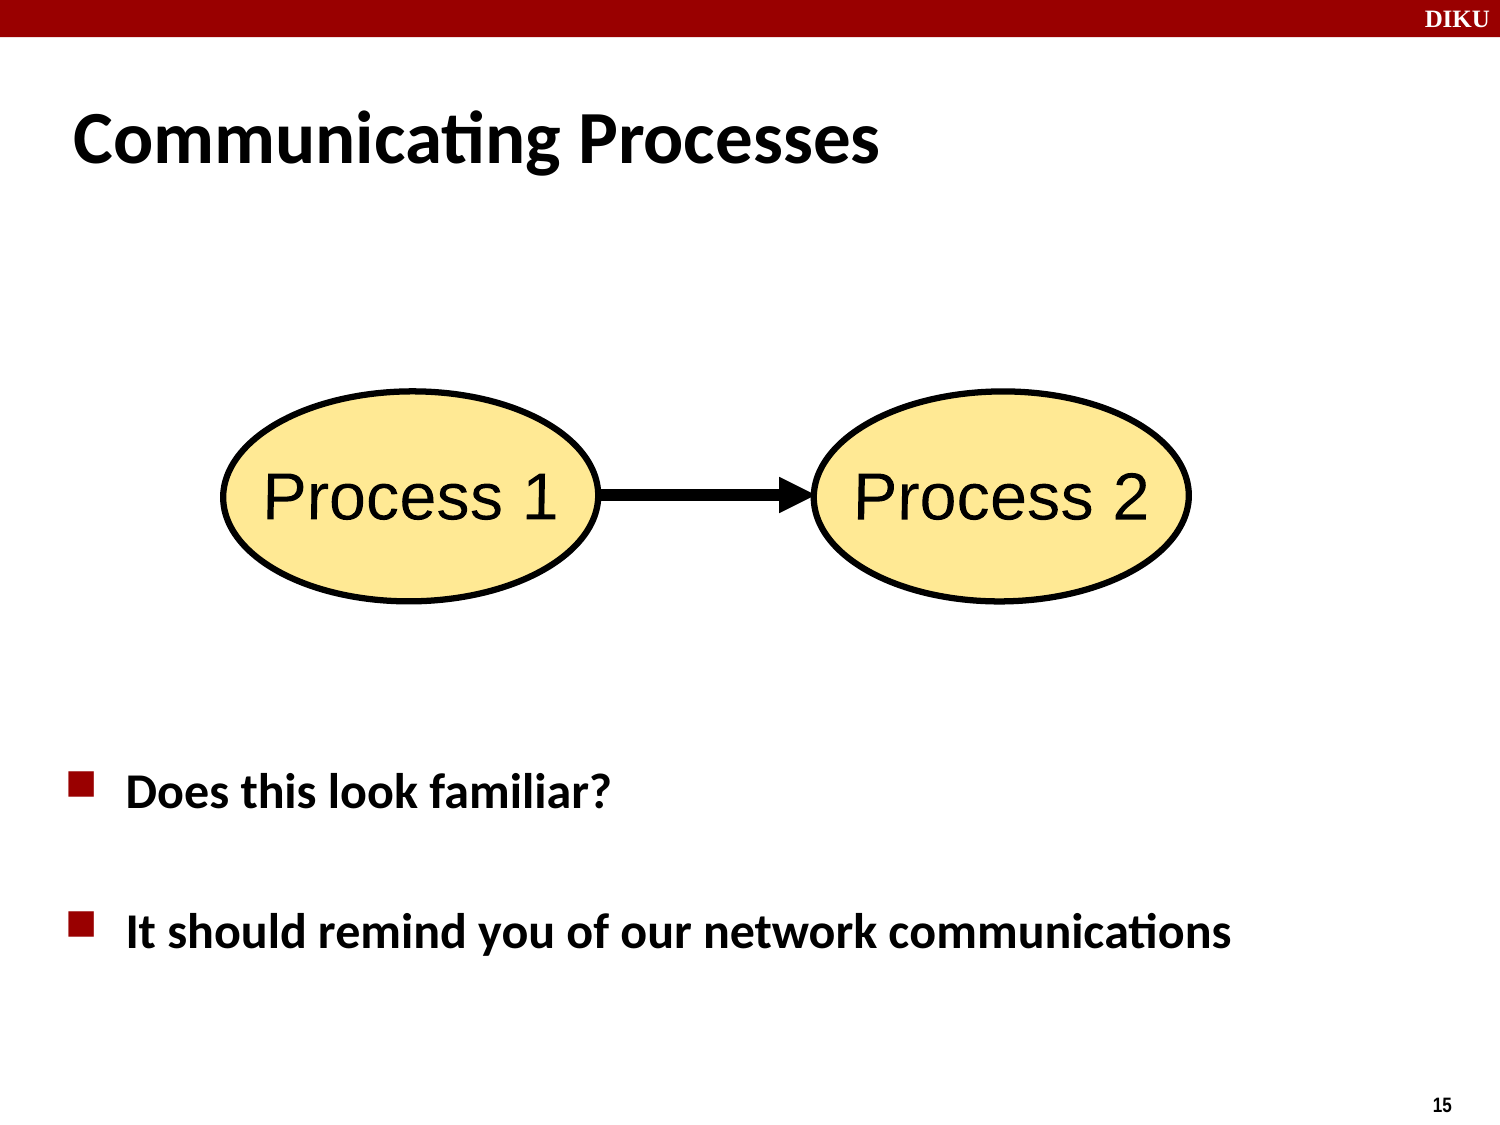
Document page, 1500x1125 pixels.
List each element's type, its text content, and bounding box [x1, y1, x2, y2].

text_box Process 2 [813, 391, 1189, 602]
text_box Communicating Processes [58, 71, 1304, 197]
text_box Does this look familiar? It should remind you of our network communications [54, 750, 1400, 1125]
text_box Process 1 [223, 391, 599, 602]
